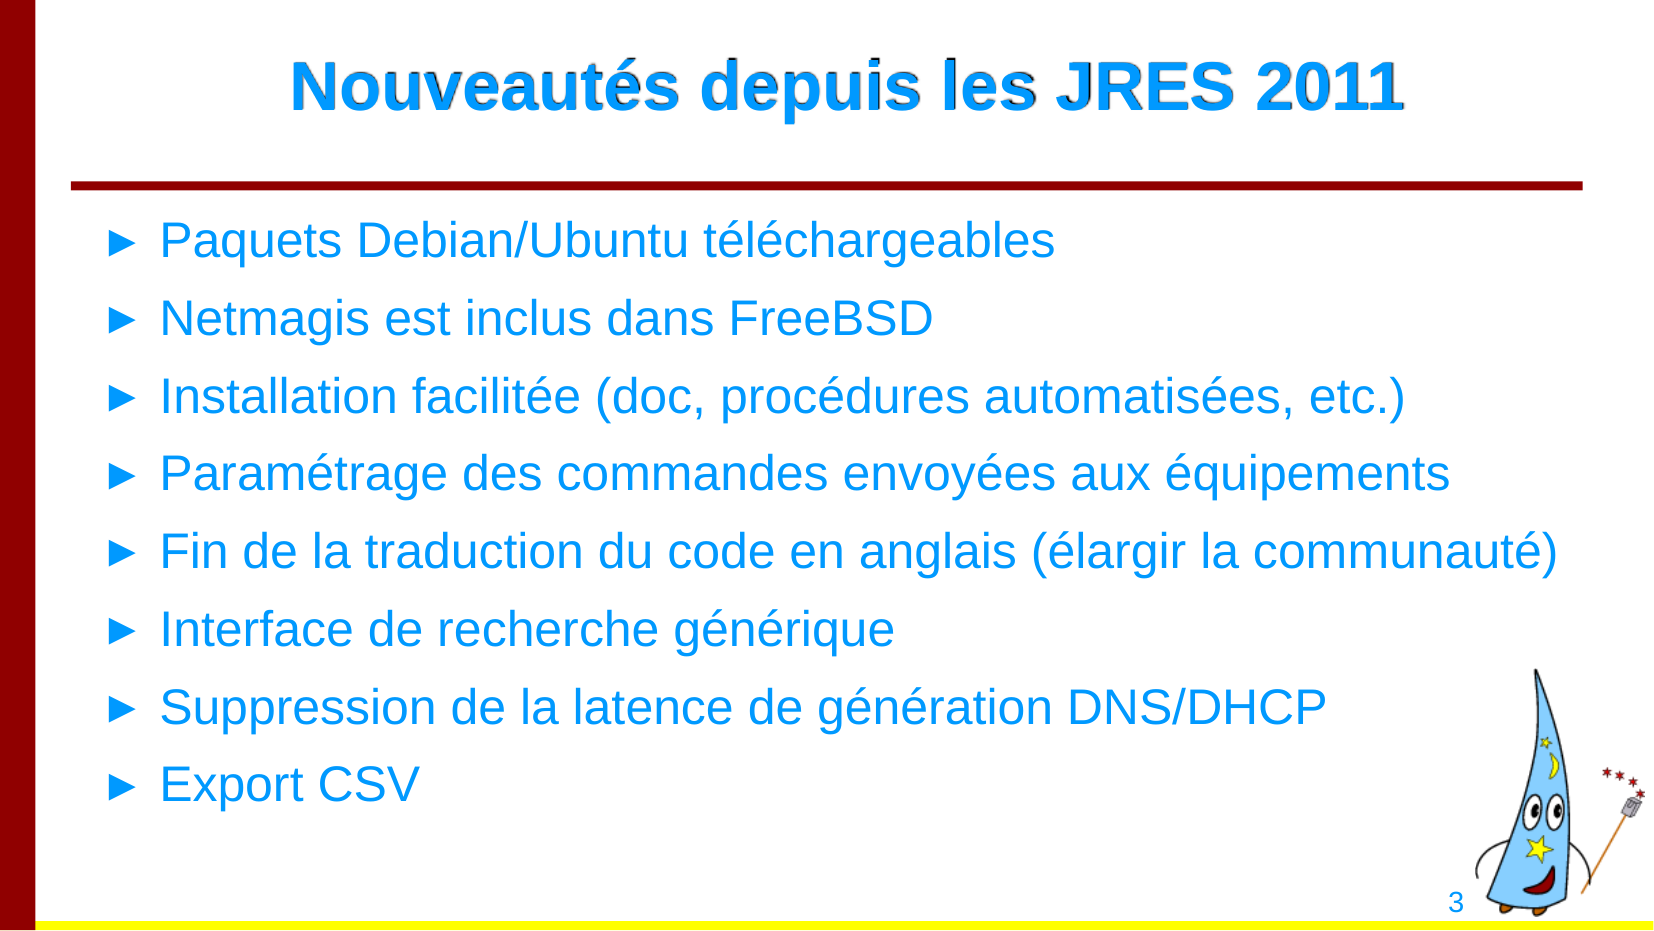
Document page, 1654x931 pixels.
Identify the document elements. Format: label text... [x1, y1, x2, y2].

title Nouveautés depuis les JRES 2011 [94, 0, 1601, 931]
list Paquets Debian/Ubuntu téléchargeables Netmagis est inclus dans FreeBSD Installation facilitée (doc, procédures automatisées, etc.) Paramétrage des commandes envoyées aux équipements Fin de la traduction du code en anglais (élargir la communauté) Interface de recherche générique Suppression de la latence de génération DNS/DHCP Export CSV [82, 212, 1571, 873]
picture [1601, 668, 1645, 917]
